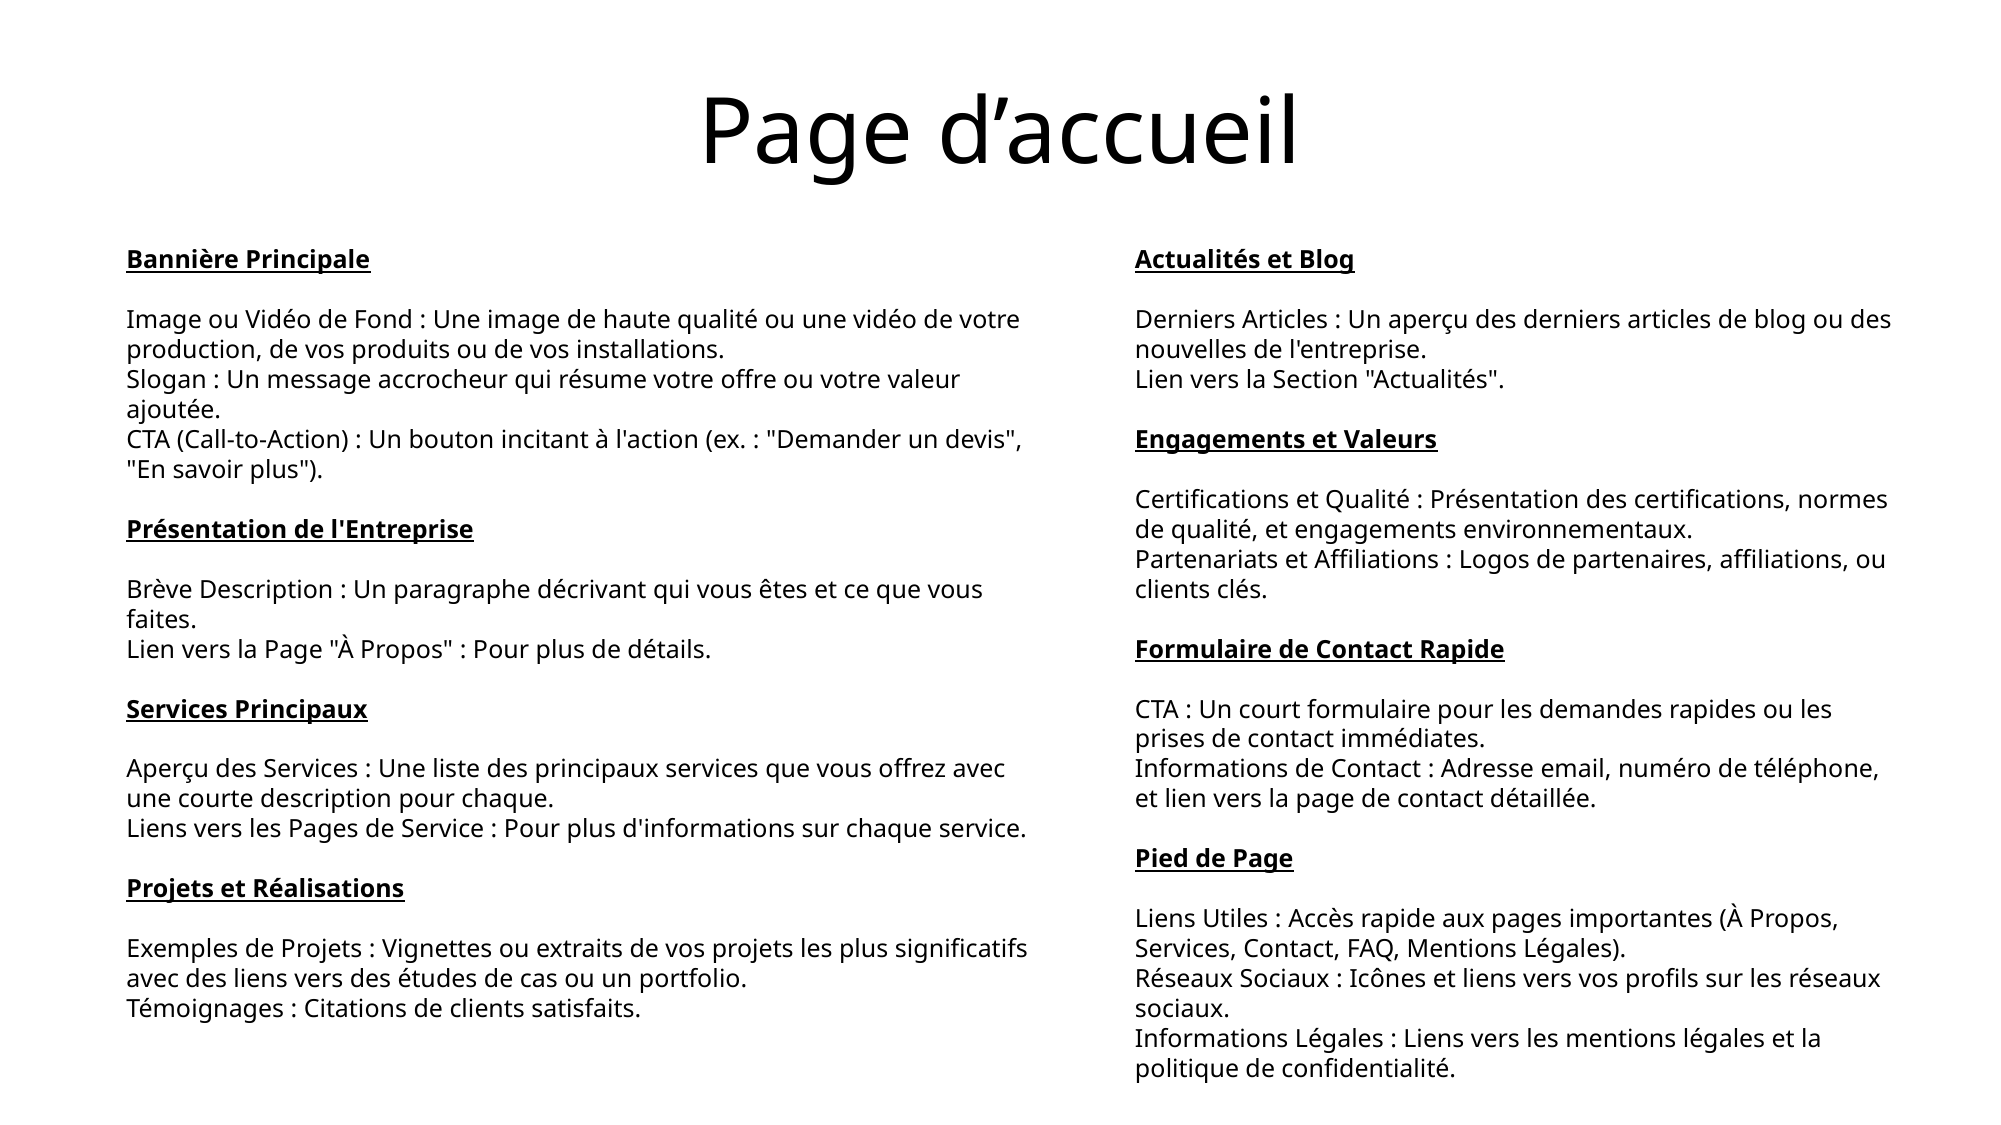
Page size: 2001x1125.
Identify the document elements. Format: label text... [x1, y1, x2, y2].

title Page d’accueil [249, 21, 1750, 192]
text_box Bannière Principale Image ou Vidéo de Fond : Une image de haute qualité ou une vidéo de votre production, de vos produits ou de vos installations. Slogan : Un message accrocheur qui résume votre offre ou votre valeur ajoutée. CTA (Call-to-Action) : Un bouton incitant à l'action (ex. : "Demander un devis", "En savoir plus"). Présentation de l'Entreprise Brève Description : Un paragraphe décrivant qui vous êtes et ce que vous faites. Lien vers la Page "À Propos" : Pour plus de détails. Services Principaux Aperçu des Services : Une liste des principaux services que vous offrez avec une courte description pour chaque. Liens vers les Pages de Service : Pour plus d'informations sur chaque service. Projets et Réalisations Exemples de Projets : Vignettes ou extraits de vos projets les plus significatifs avec des liens vers des études de cas ou un portfolio. Témoignages : Citations de clients satisfaits. [111, 236, 1068, 1009]
text_box Actualités et Blog Derniers Articles : Un aperçu des derniers articles de blog ou des nouvelles de l'entreprise. Lien vers la Section "Actualités". Engagements et Valeurs Certifications et Qualité : Présentation des certifications, normes de qualité, et engagements environnementaux. Partenariats et Affiliations : Logos de partenaires, affiliations, ou clients clés. Formulaire de Contact Rapide CTA : Un court formulaire pour les demandes rapides ou les prises de contact immédiates. Informations de Contact : Adresse email, numéro de téléphone, et lien vers la page de contact détaillée. Pied de Page Liens Utiles : Accès rapide aux pages importantes (À Propos, Services, Contact, FAQ, Mentions Légales). Réseaux Sociaux : Icônes et liens vers vos profils sur les réseaux sociaux. Informations Légales : Liens vers les mentions légales et la politique de confidentialité. [1119, 236, 1921, 1125]
